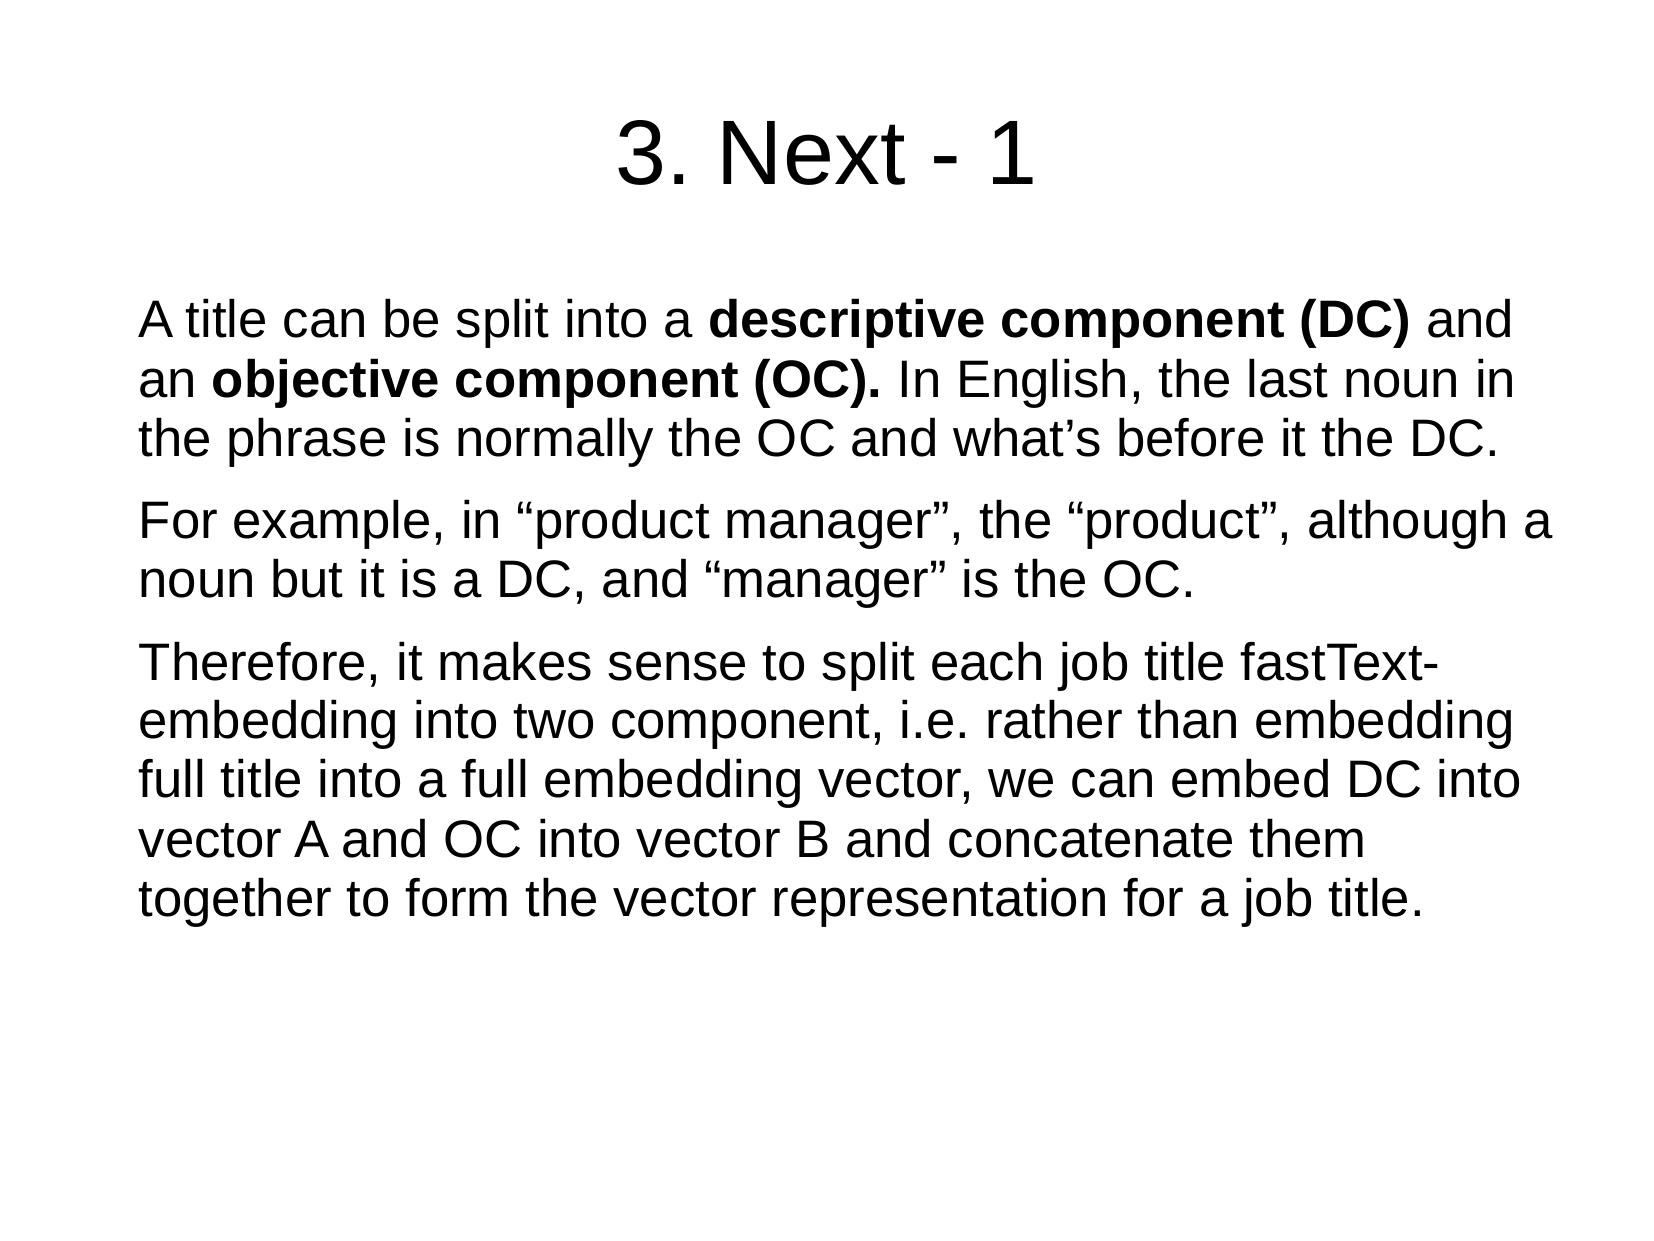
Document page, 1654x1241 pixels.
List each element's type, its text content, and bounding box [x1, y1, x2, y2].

list A title can be split into a descriptive component (DC) and an objective component (OC). In English, the last noun in the phrase is normally the OC and what’s before it the DC. For example, in “product manager”, the “product”, although a noun but it is a DC, and “manager” is the OC. Therefore, it makes sense to split each job title fastText-embedding into two component, i.e. rather than embedding full title into a full embedding vector, we can embed DC into vector A and OC into vector B and concatenate them together to form the vector representation for a job title. [82, 290, 1571, 1010]
title 3. Next - 1 [82, 49, 1571, 257]
